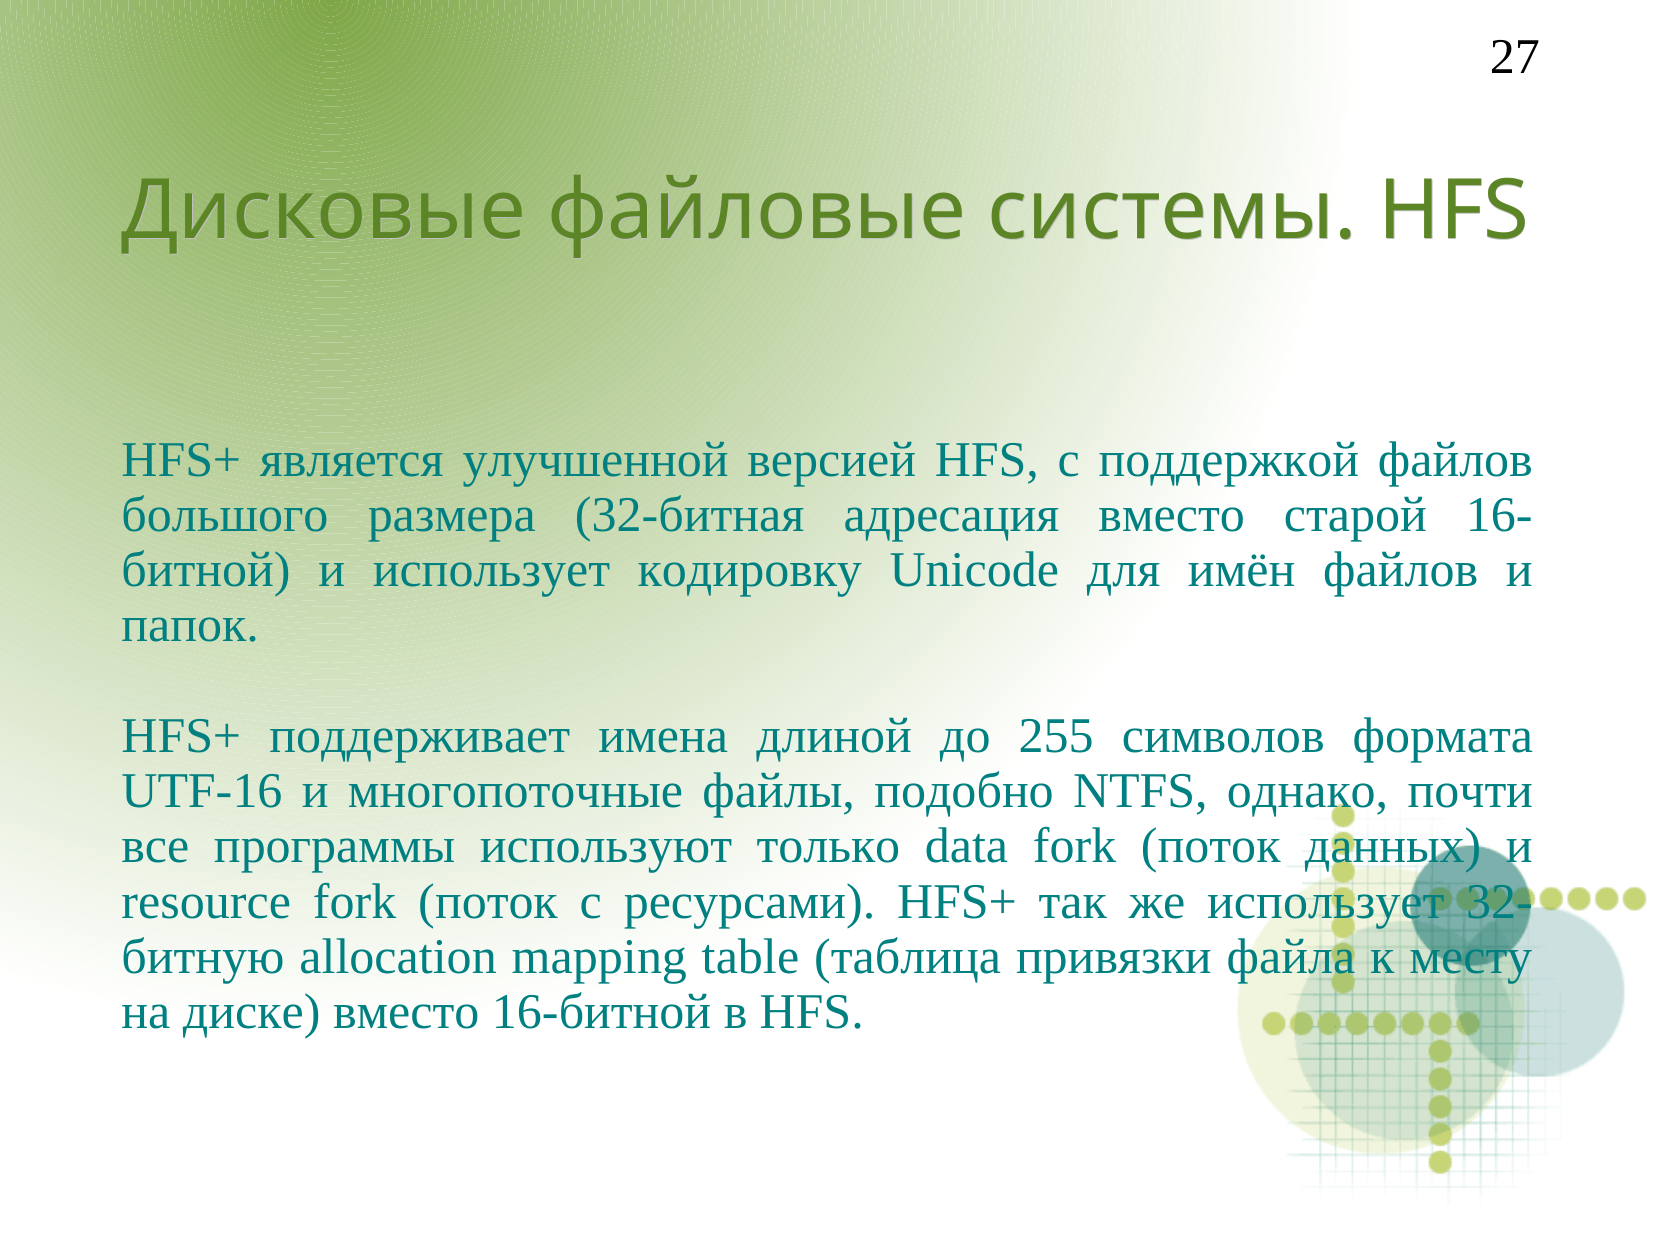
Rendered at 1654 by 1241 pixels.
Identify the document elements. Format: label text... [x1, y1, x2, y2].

picture [1224, 792, 1654, 1211]
title Дисковые файловые системы. HFS [121, 102, 1534, 311]
text_box <номер> [1500, 29, 1654, 89]
subtitle HFS+ является улучшенной версией HFS, с поддержкой файлов большого размера (32-битная адресация вместо старой 16-битной) и использует кодировку Unicode для имён файлов и папок. HFS+ поддерживает имена длиной до 255 символов формата UTF-16 и многопоточные файлы, подобно NTFS, однако, почти все программы используют только data fork (поток данных) и resource fork (поток с ресурсами). HFS+ так же использует 32-битную allocation mapping table (таблица привязки файла к месту на диске) вместо 16-битной в HFS. [121, 344, 1534, 1127]
